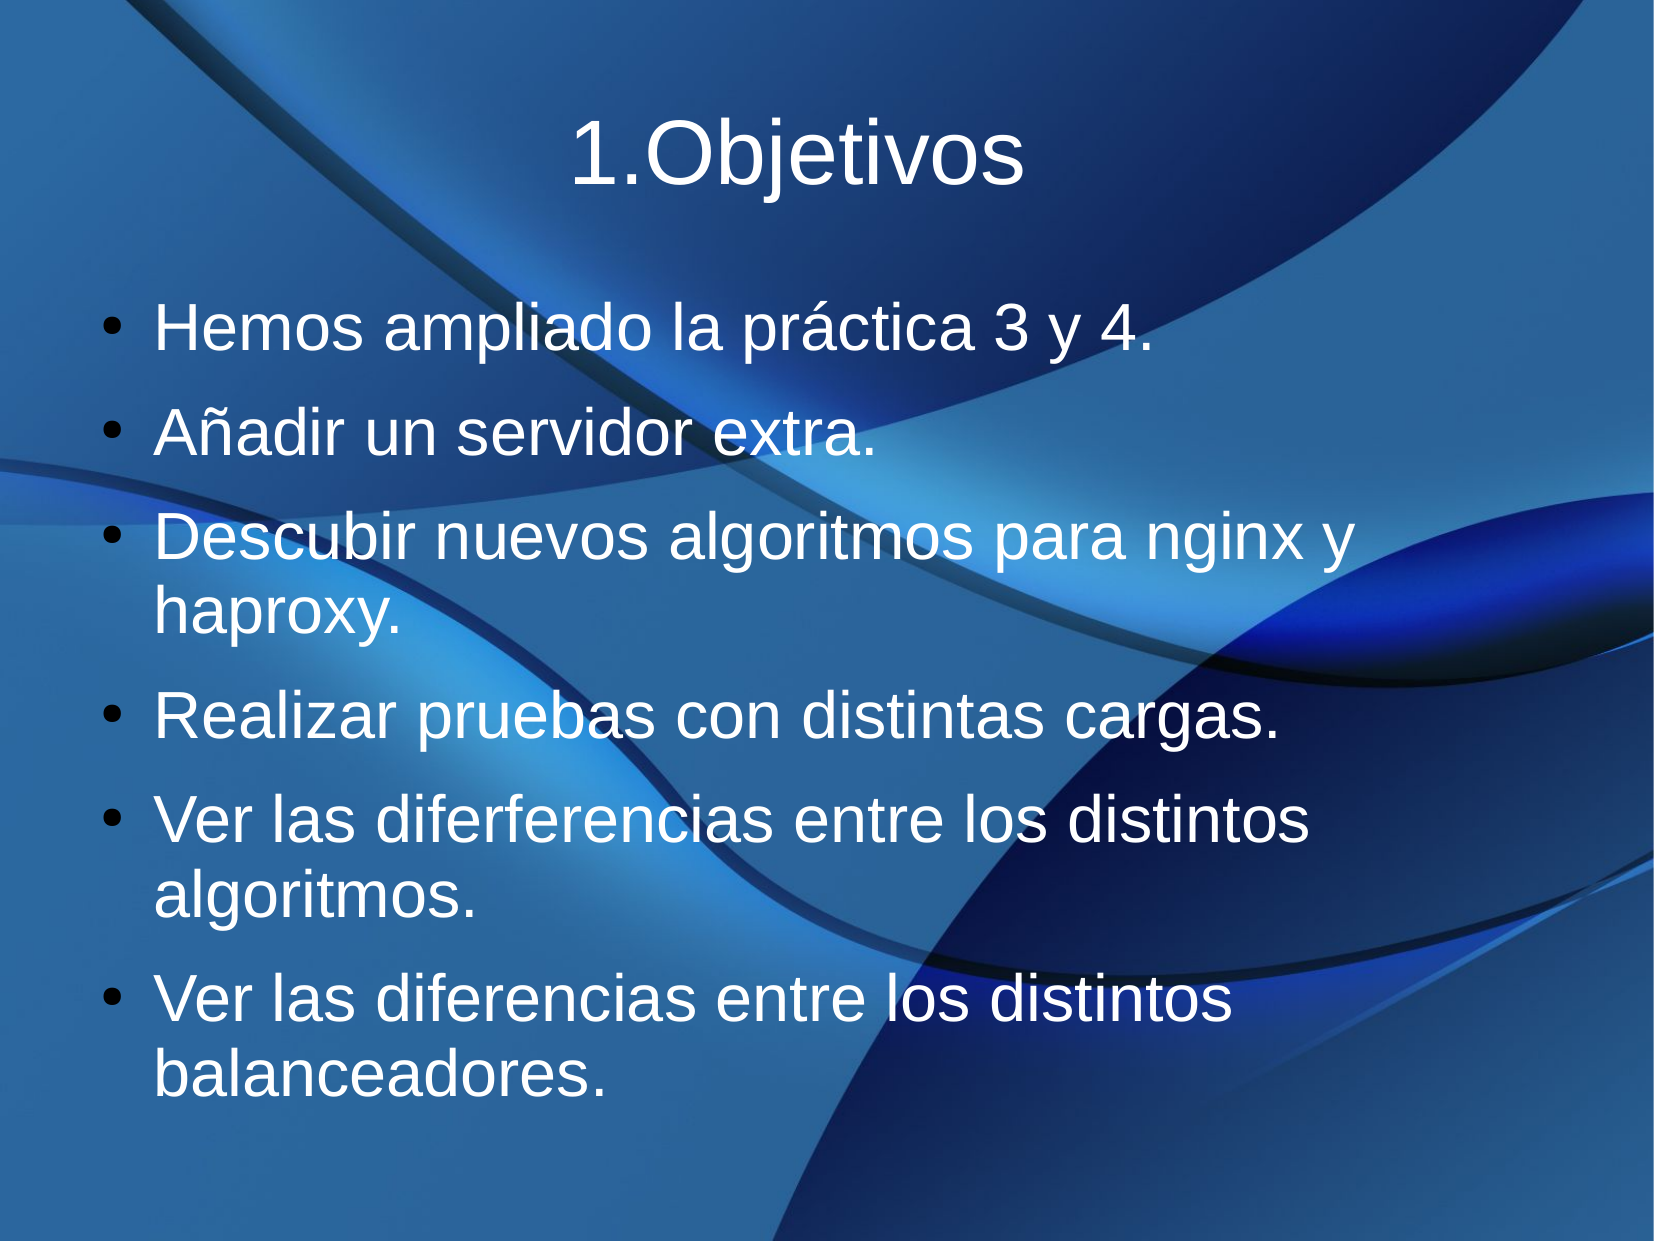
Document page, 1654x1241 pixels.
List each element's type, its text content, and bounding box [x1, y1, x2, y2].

picture [0, 0, 1654, 1241]
title 1.Objetivos [82, 49, 1571, 257]
list Hemos ampliado la práctica 3 y 4. Añadir un servidor extra. Descubir nuevos algoritmos para nginx y haproxy. Realizar pruebas con distintas cargas. Ver las diferferencias entre los distintos algoritmos. Ver las diferencias entre los distintos balanceadores. [82, 290, 1571, 1111]
